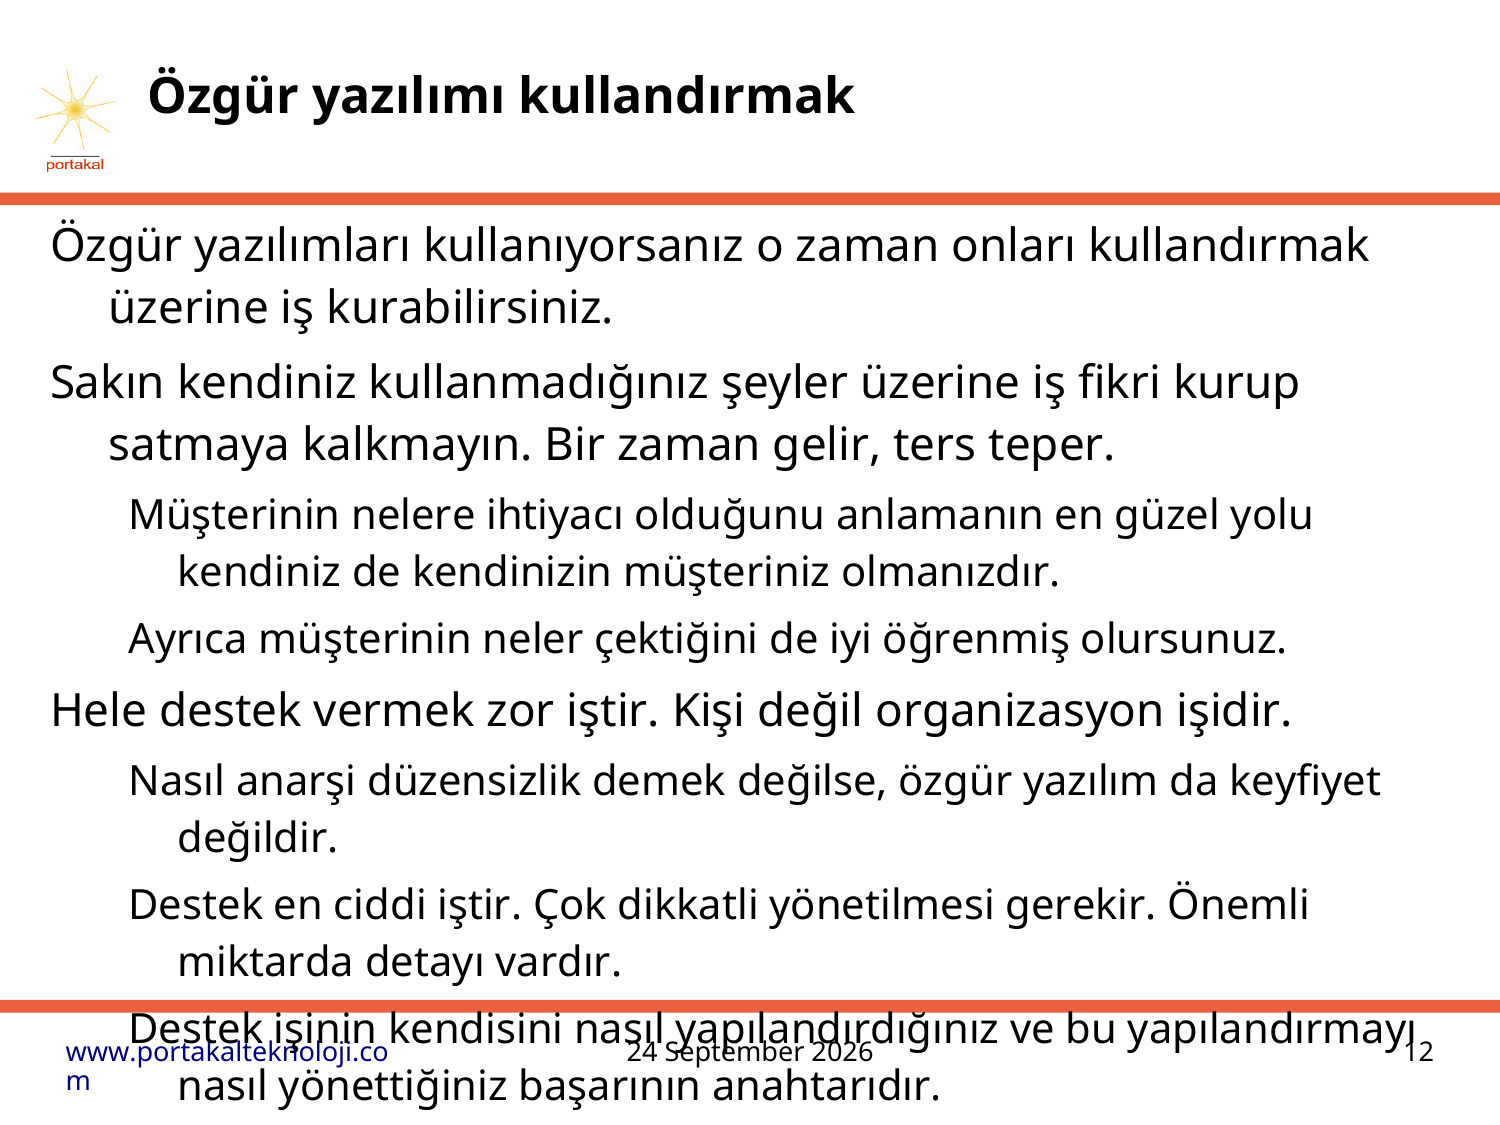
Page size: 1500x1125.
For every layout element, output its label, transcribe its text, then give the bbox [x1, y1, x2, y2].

list Özgür yazılımları kullanıyorsanız o zaman onları kullandırmak üzerine iş kurabilirsiniz. Sakın kendiniz kullanmadığınız şeyler üzerine iş fikri kurup satmaya kalkmayın. Bir zaman gelir, ters teper. Müşterinin nelere ihtiyacı olduğunu anlamanın en güzel yolu kendiniz de kendinizin müşteriniz olmanızdır. Ayrıca müşterinin neler çektiğini de iyi öğrenmiş olursunuz. Hele destek vermek zor iştir. Kişi değil organizasyon işidir. Nasıl anarşi düzensizlik demek değilse, özgür yazılım da keyfiyet değildir. Destek en ciddi iştir. Çok dikkatli yönetilmesi gerekir. Önemli miktarda detayı vardır. Destek işinin kendisini nasıl yapılandırdığınız ve bu yapılandırmayı nasıl yönettiğiniz başarının anahtarıdır. [50, 212, 1450, 991]
title Özgür yazılımı kullandırmak [147, 7, 1450, 181]
picture [29, 5, 120, 184]
